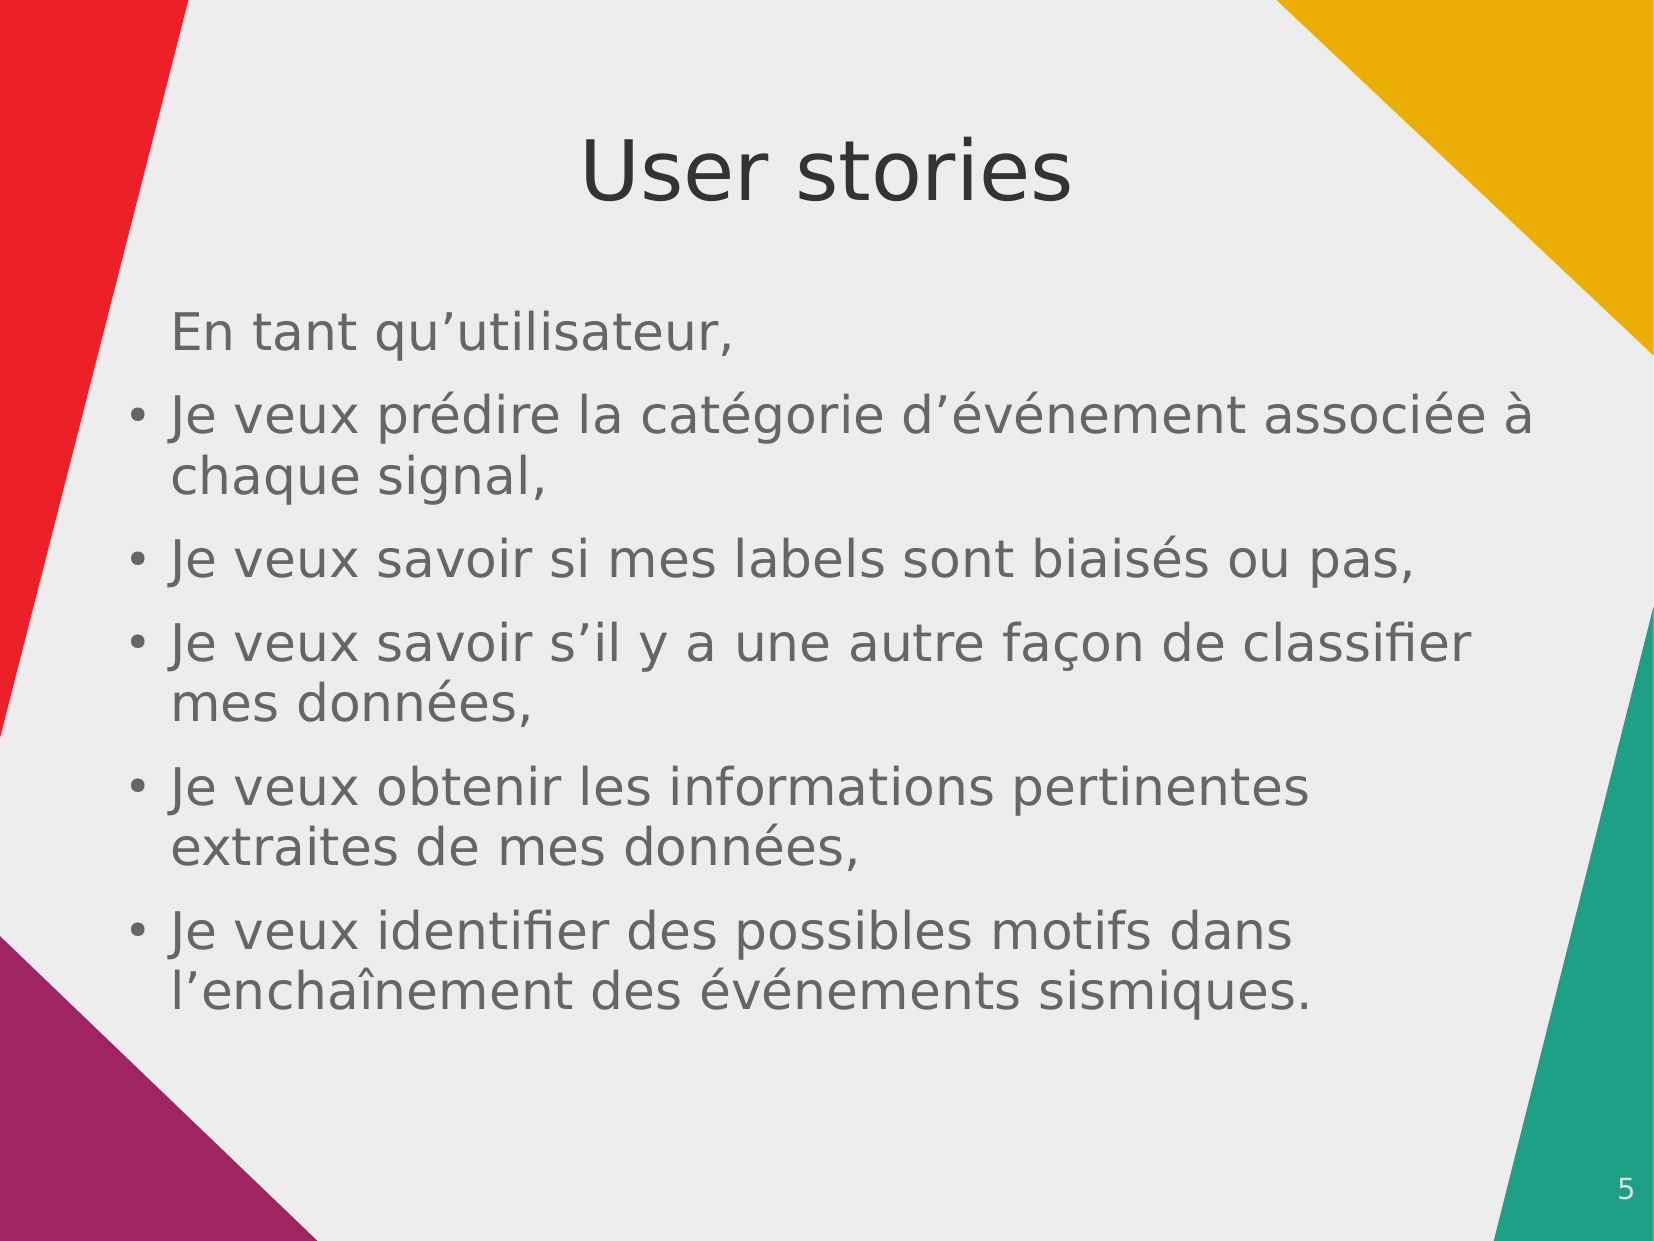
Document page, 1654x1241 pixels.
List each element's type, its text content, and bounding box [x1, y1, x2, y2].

list En tant qu’utilisateur, Je veux prédire la catégorie d’événement associée à chaque signal, Je veux savoir si mes labels sont biaisés ou pas, Je veux savoir s’il y a une autre façon de classifier mes données, Je veux obtenir les informations pertinentes extraites de mes données, Je veux identifier des possibles motifs dans l’enchaînement des événements sismiques. [114, 302, 1539, 1033]
title User stories [114, 73, 1539, 271]
